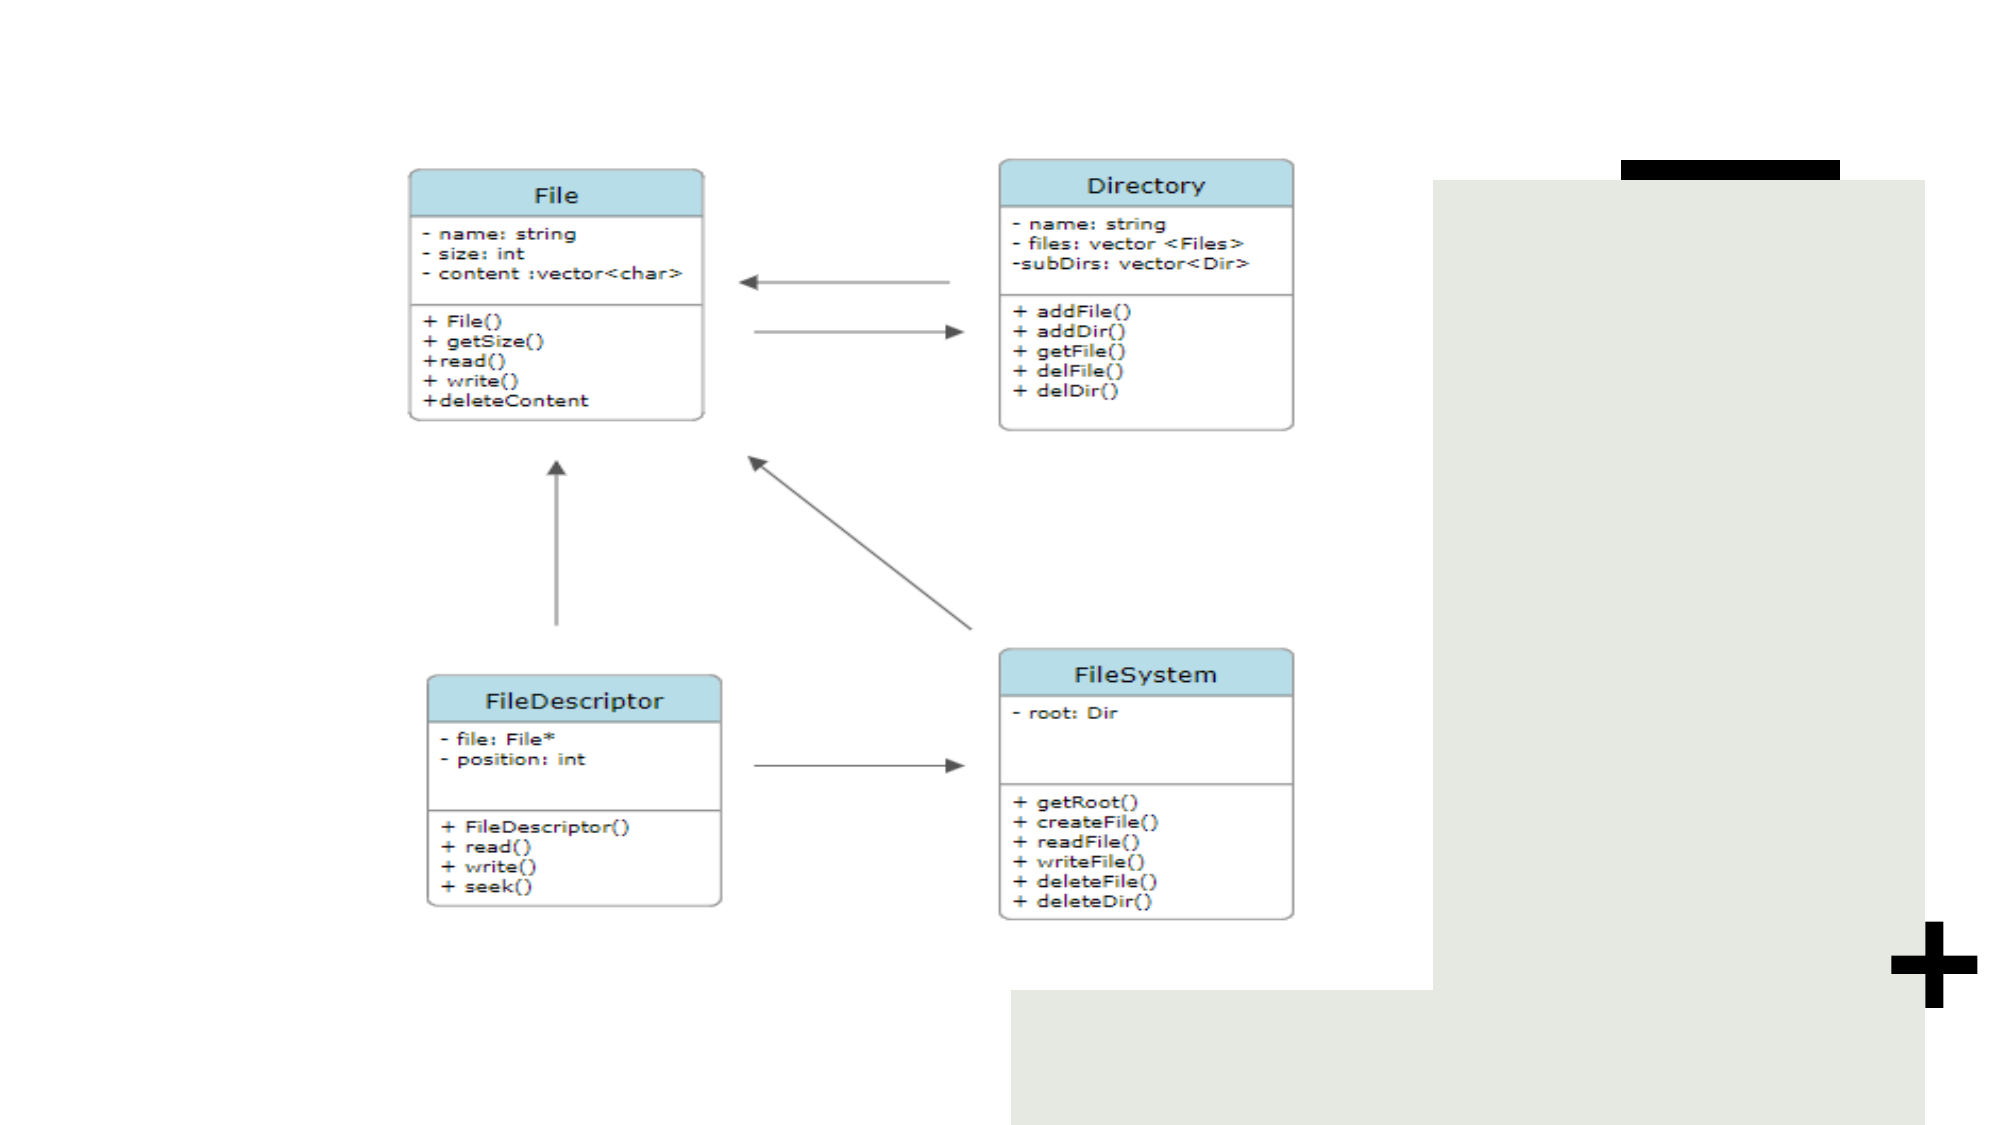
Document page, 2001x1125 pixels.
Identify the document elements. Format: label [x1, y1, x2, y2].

picture [321, 106, 1433, 990]
